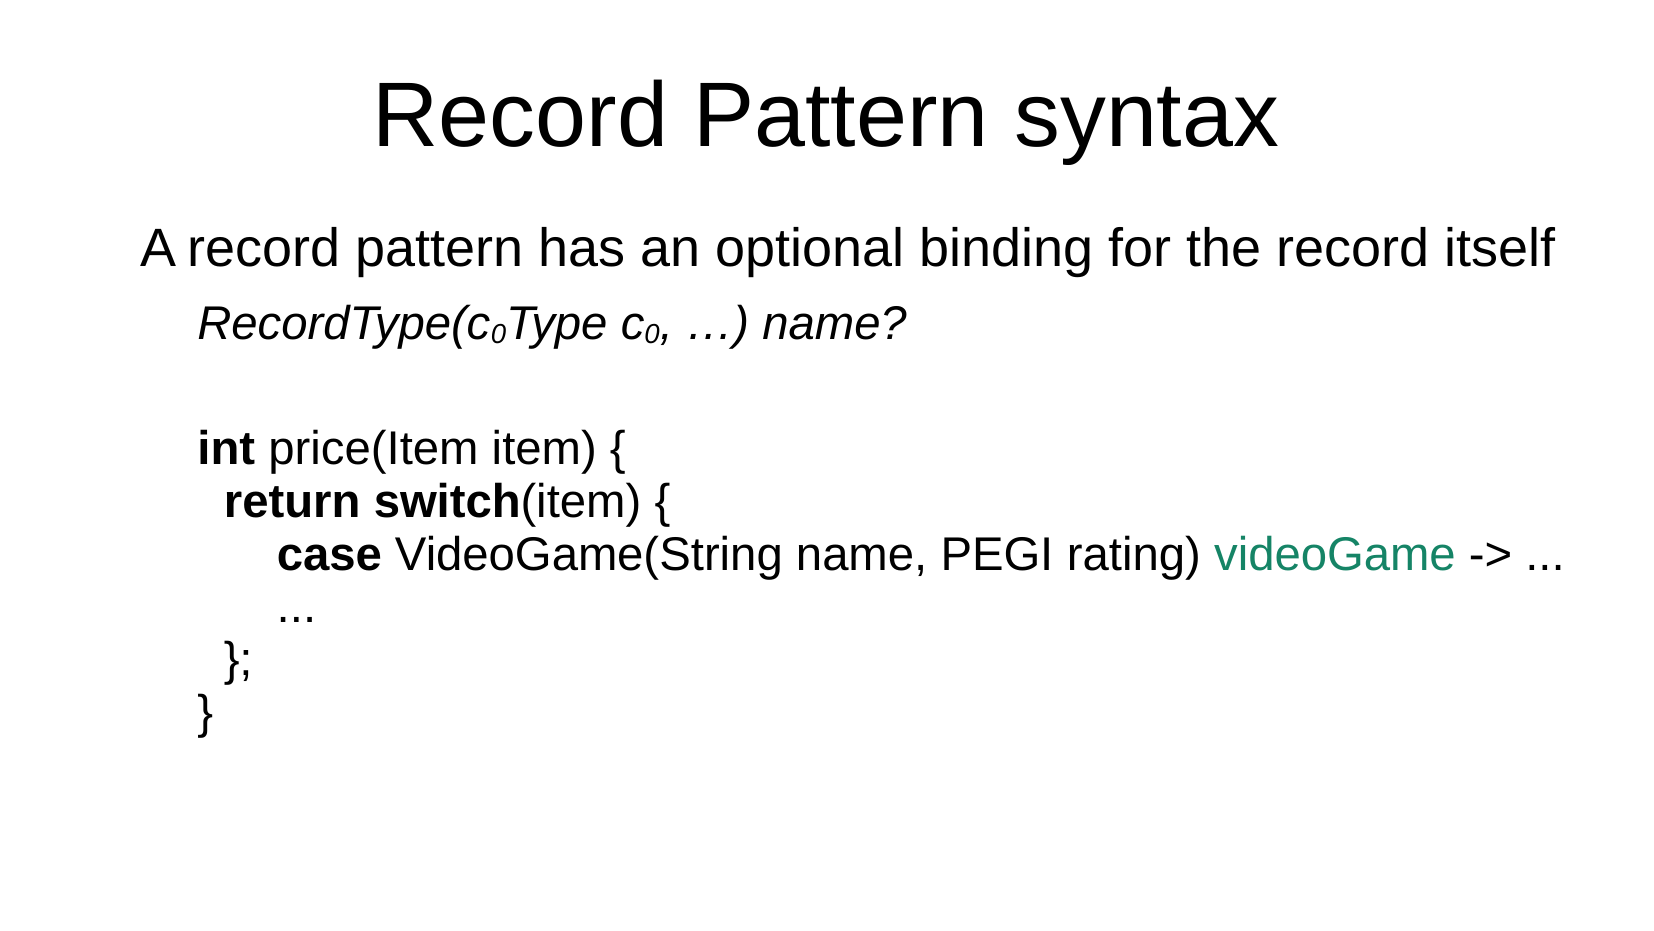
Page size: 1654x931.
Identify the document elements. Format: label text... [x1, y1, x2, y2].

list A record pattern has an optional binding for the record itself RecordType(c0Type c0, …) name? int price(Item item) { return switch(item) { case VideoGame(String name, PEGI rating) videoGame -> ... ... }; } [82, 217, 1571, 758]
title Record Pattern syntax [82, 37, 1571, 193]
